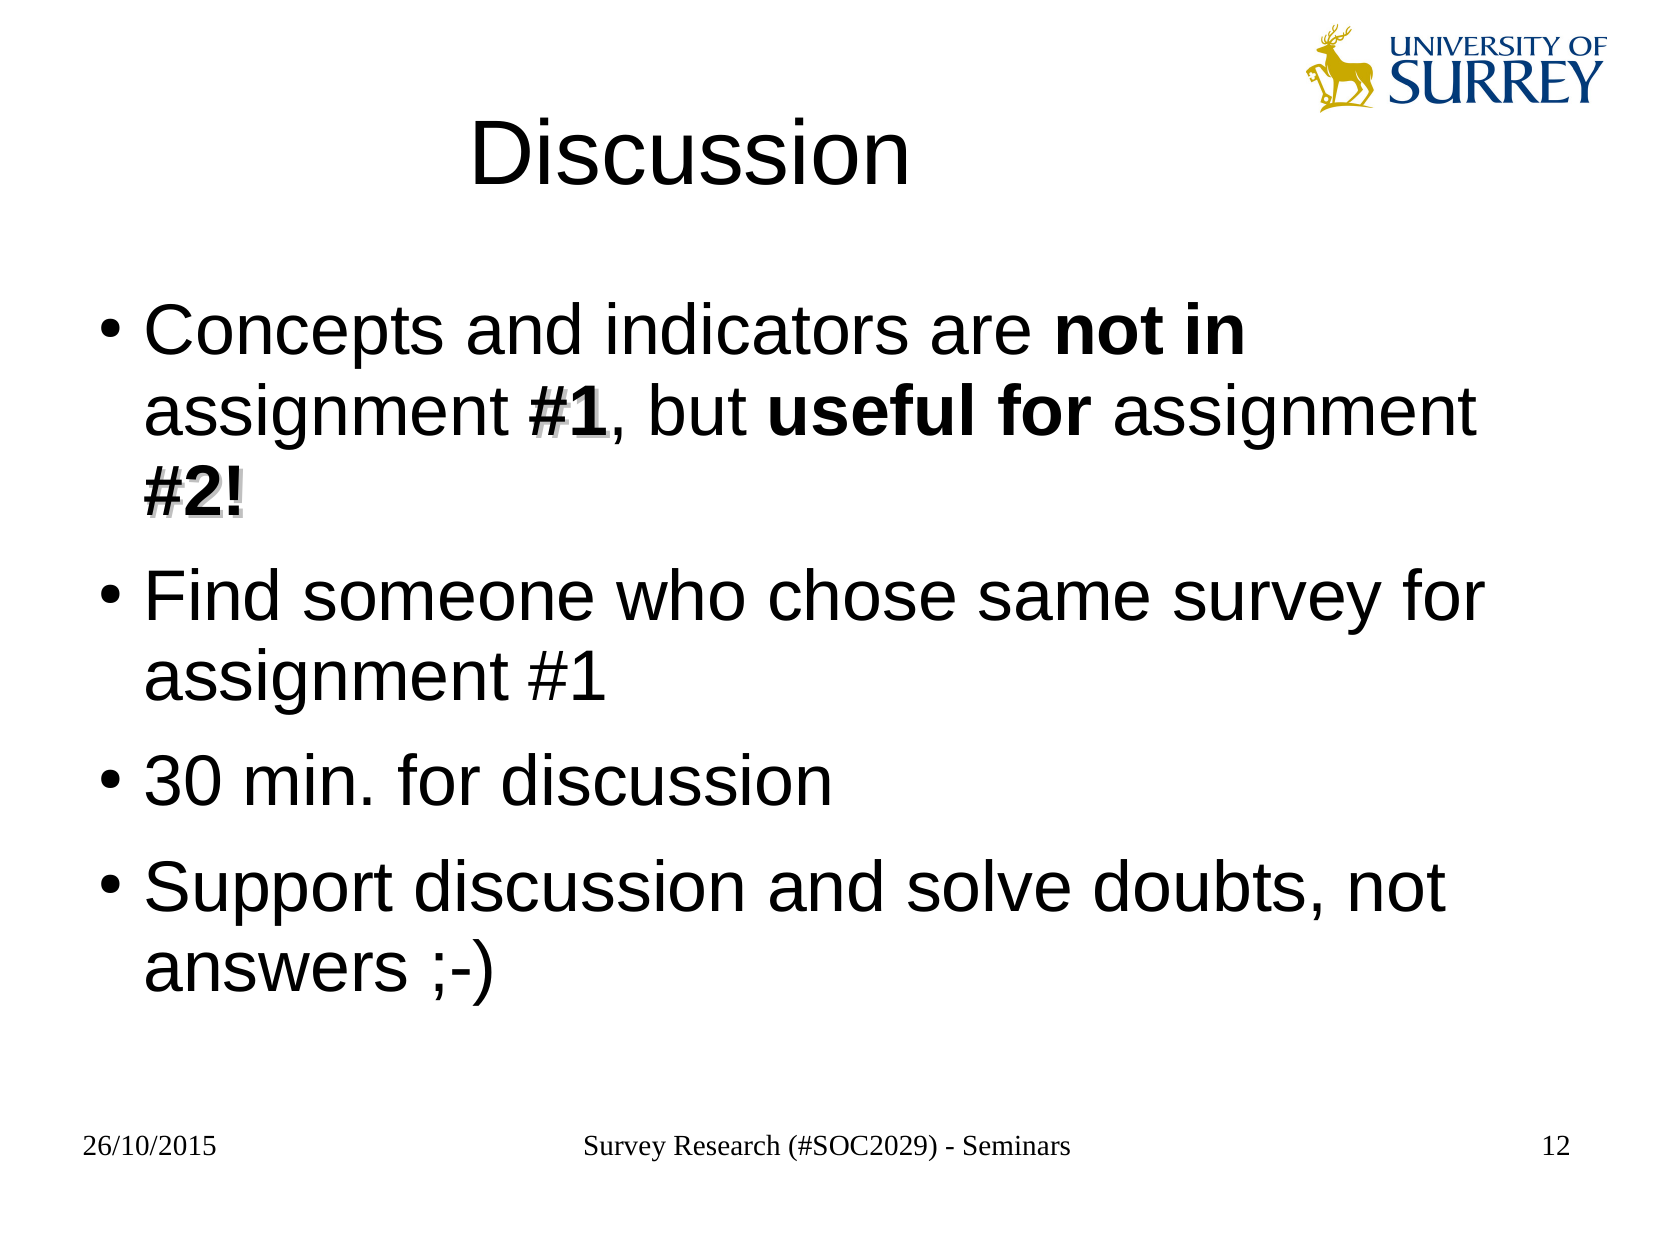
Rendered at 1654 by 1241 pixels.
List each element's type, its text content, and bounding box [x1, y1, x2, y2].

title Discussion [82, 49, 1300, 257]
list Concepts and indicators are not in assignment #1, but useful for assignment #2! Find someone who chose same survey for assignment #1 30 min. for discussion Support discussion and solve doubts, not answers ;-) [82, 290, 1571, 1010]
picture [1306, 23, 1607, 113]
